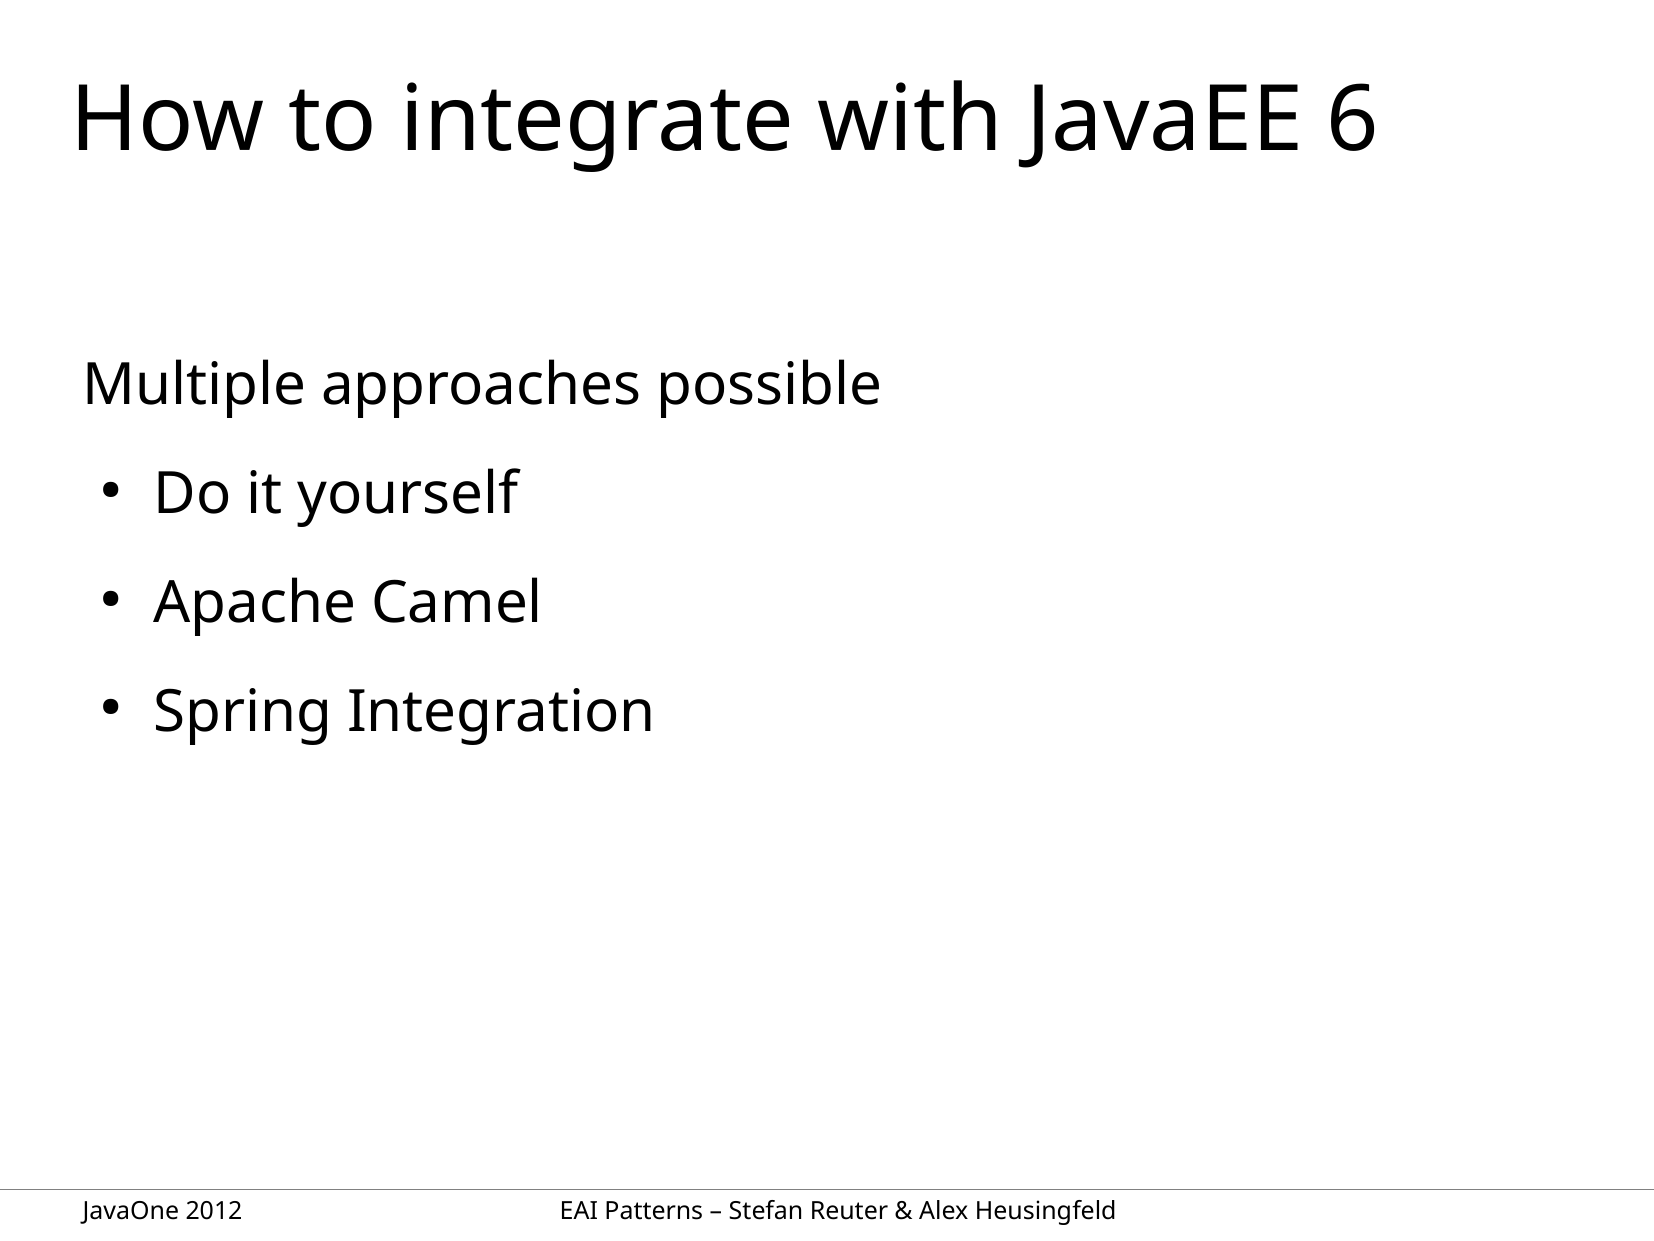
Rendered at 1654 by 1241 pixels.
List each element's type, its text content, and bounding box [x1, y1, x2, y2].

list Multiple approaches possible Do it yourself Apache Camel Spring Integration [82, 342, 1538, 1010]
title How to integrate with JavaEE 6 [70, 23, 1583, 208]
